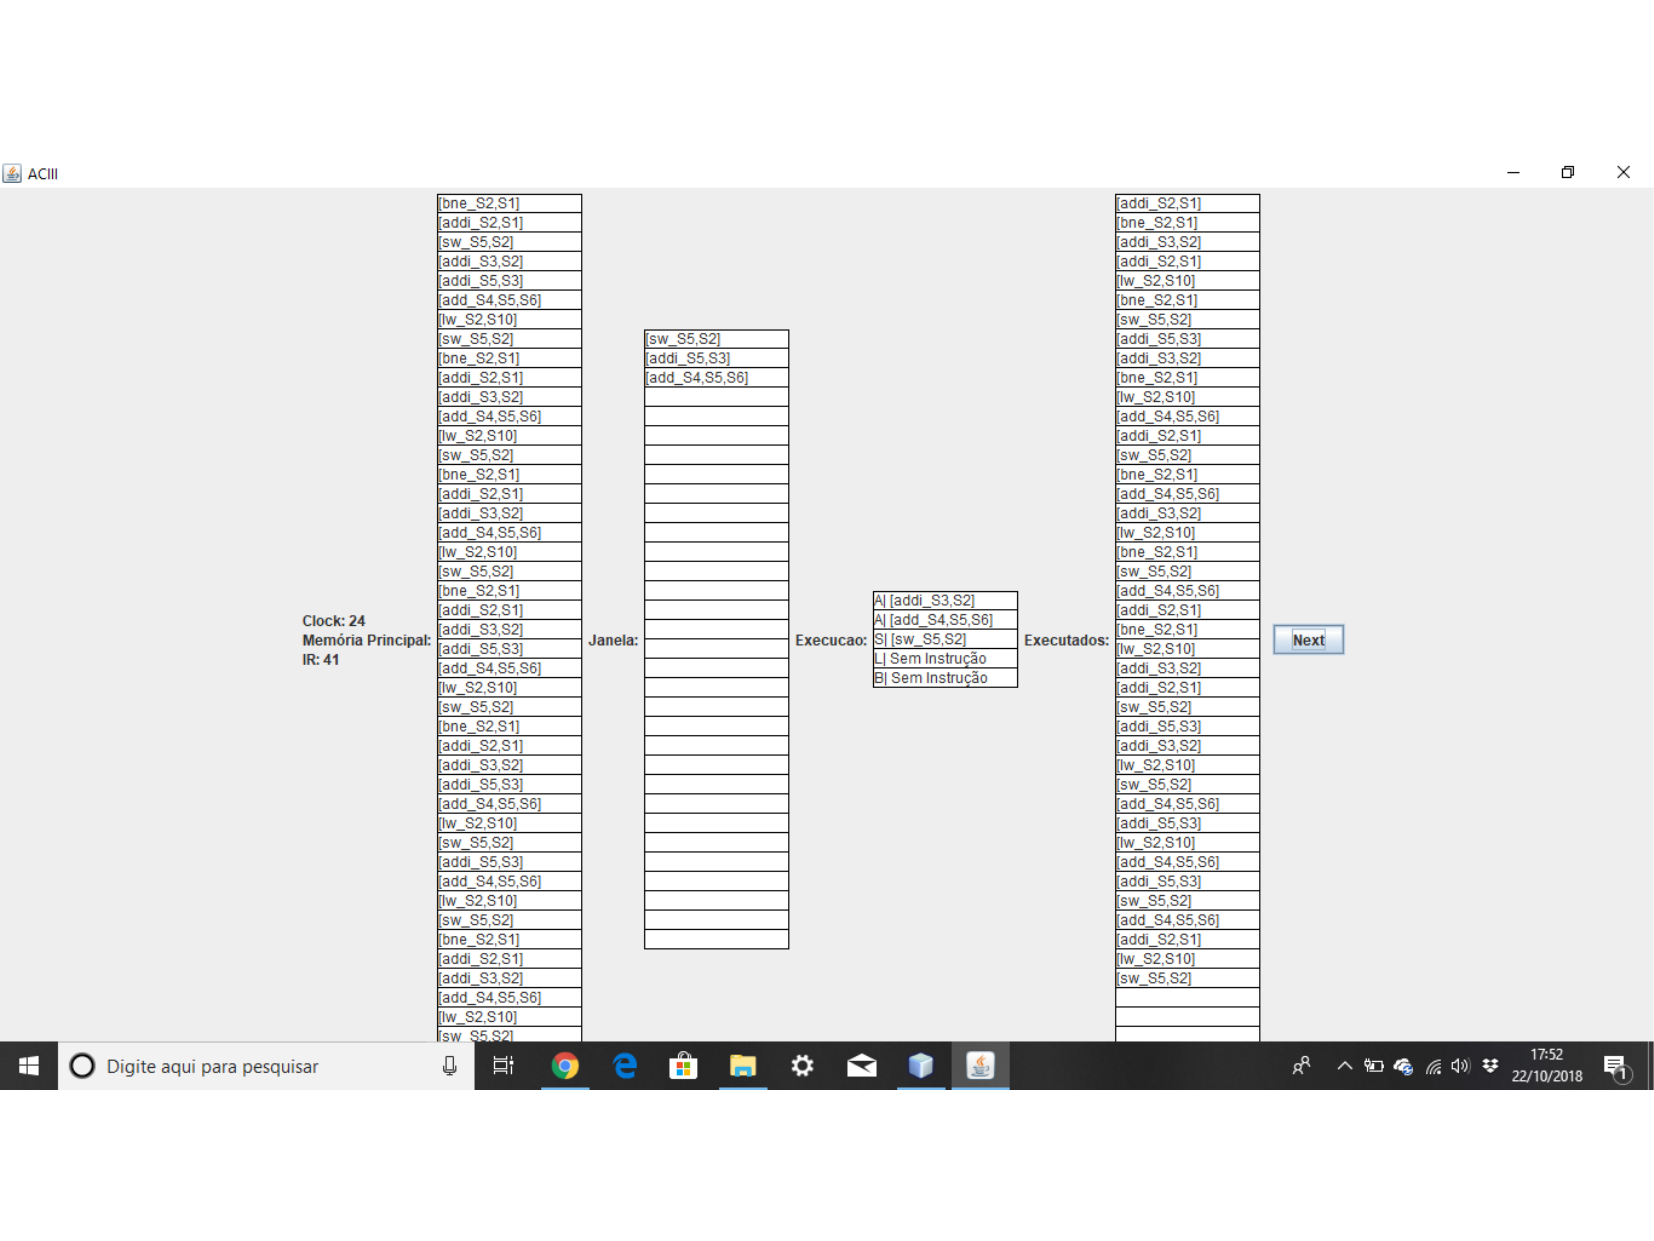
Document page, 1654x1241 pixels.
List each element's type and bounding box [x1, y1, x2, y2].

picture [0, 160, 1654, 1090]
